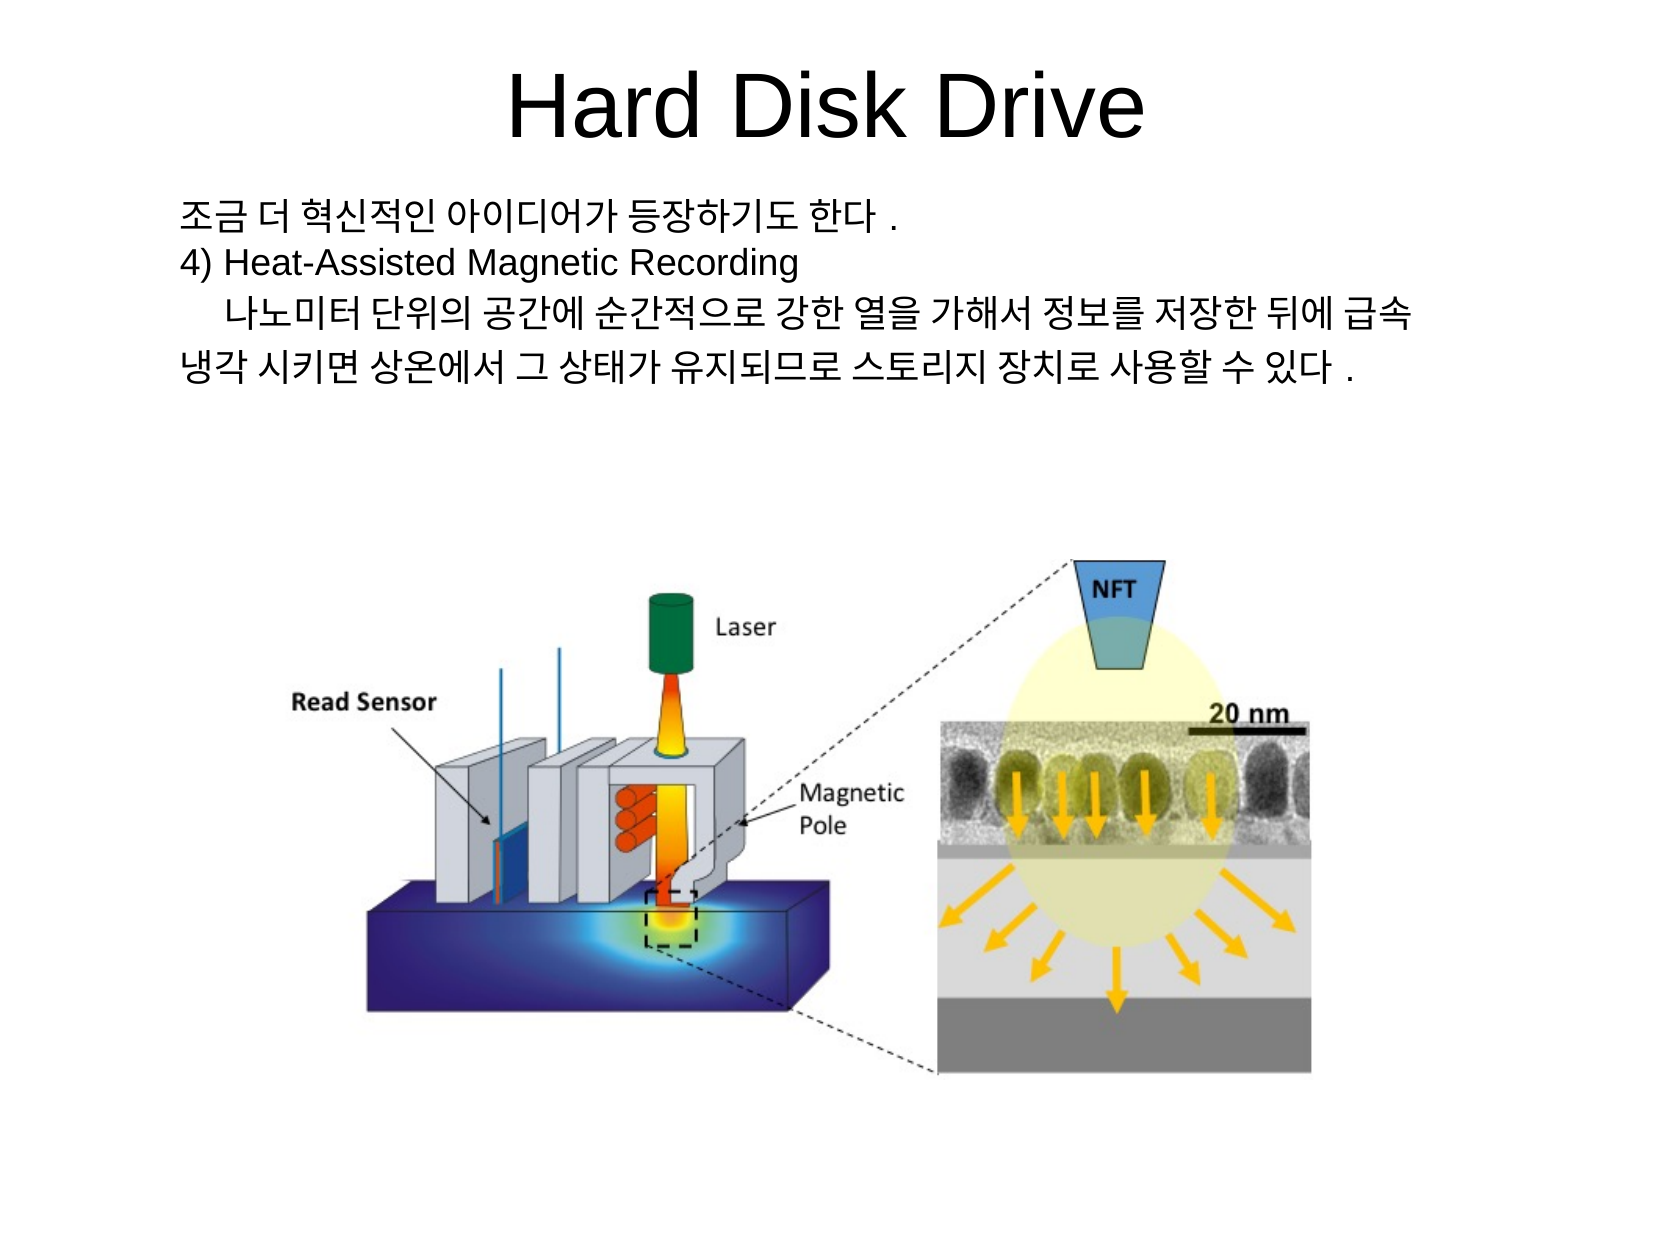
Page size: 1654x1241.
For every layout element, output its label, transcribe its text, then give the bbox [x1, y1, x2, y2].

text_box 조금 더 혁신적인 아이디어가 등장하기도 한다. 4) Heat-Assisted Magnetic Recording 나노미터 단위의 공간에 순간적으로 강한 열을 가해서 정보를 저장한 뒤에 급속 냉각 시키면 상온에서 그 상태가 유지되므로 스토리지 장치로 사용할 수 있다. [165, 180, 1456, 404]
title Hard Disk Drive [82, 2, 1571, 210]
picture [274, 559, 1321, 1081]
